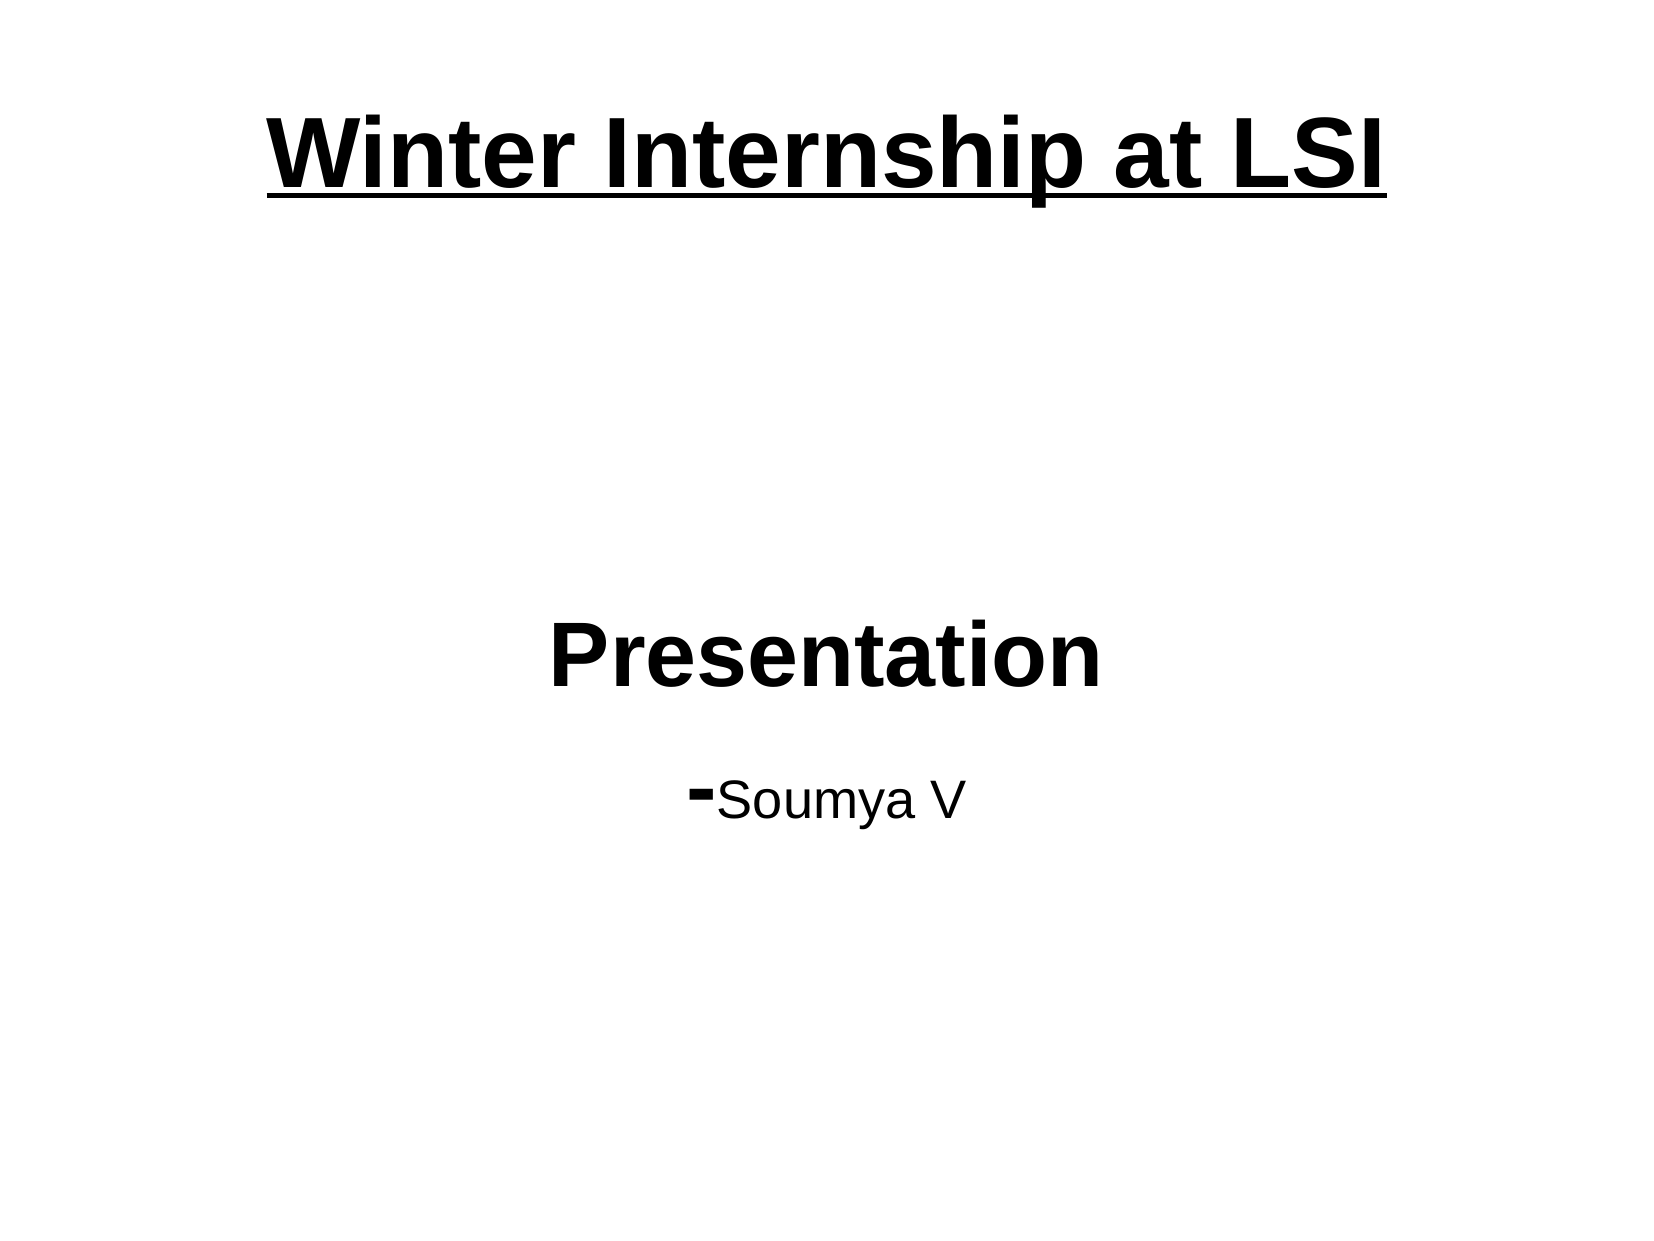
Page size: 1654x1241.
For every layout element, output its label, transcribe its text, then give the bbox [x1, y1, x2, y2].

list Presentation -Soumya V [82, 290, 1571, 1010]
title Winter Internship at LSI [82, 49, 1571, 257]
